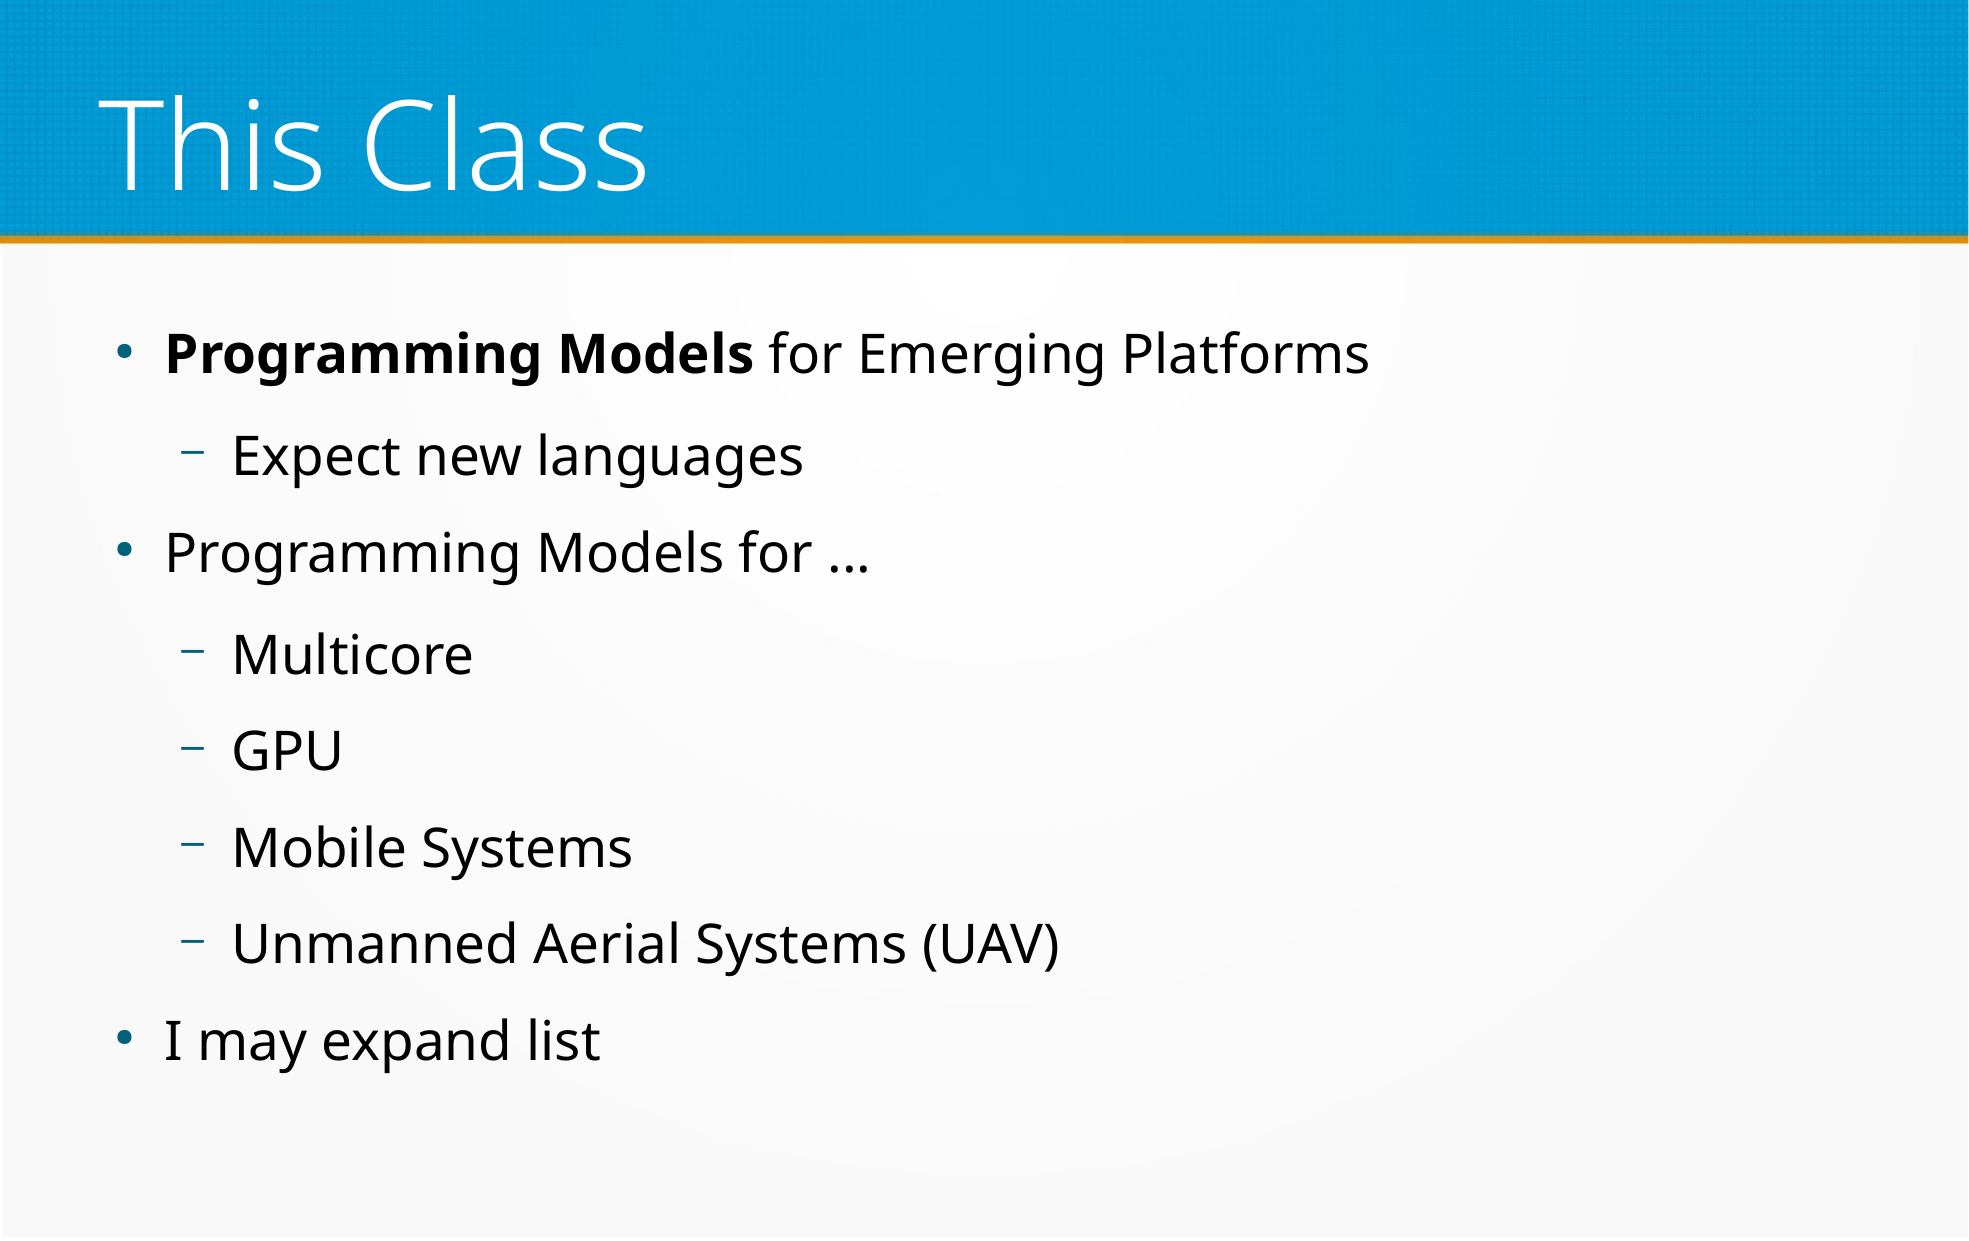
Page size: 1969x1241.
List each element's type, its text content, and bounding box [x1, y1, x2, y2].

picture [0, 233, 1969, 1241]
list Programming Models for Emerging Platforms Expect new languages Programming Models for ... Multicore GPU Mobile Systems Unmanned Aerial Systems (UAV) I may expand list [98, 315, 1861, 1081]
title This Class [98, 19, 1870, 227]
